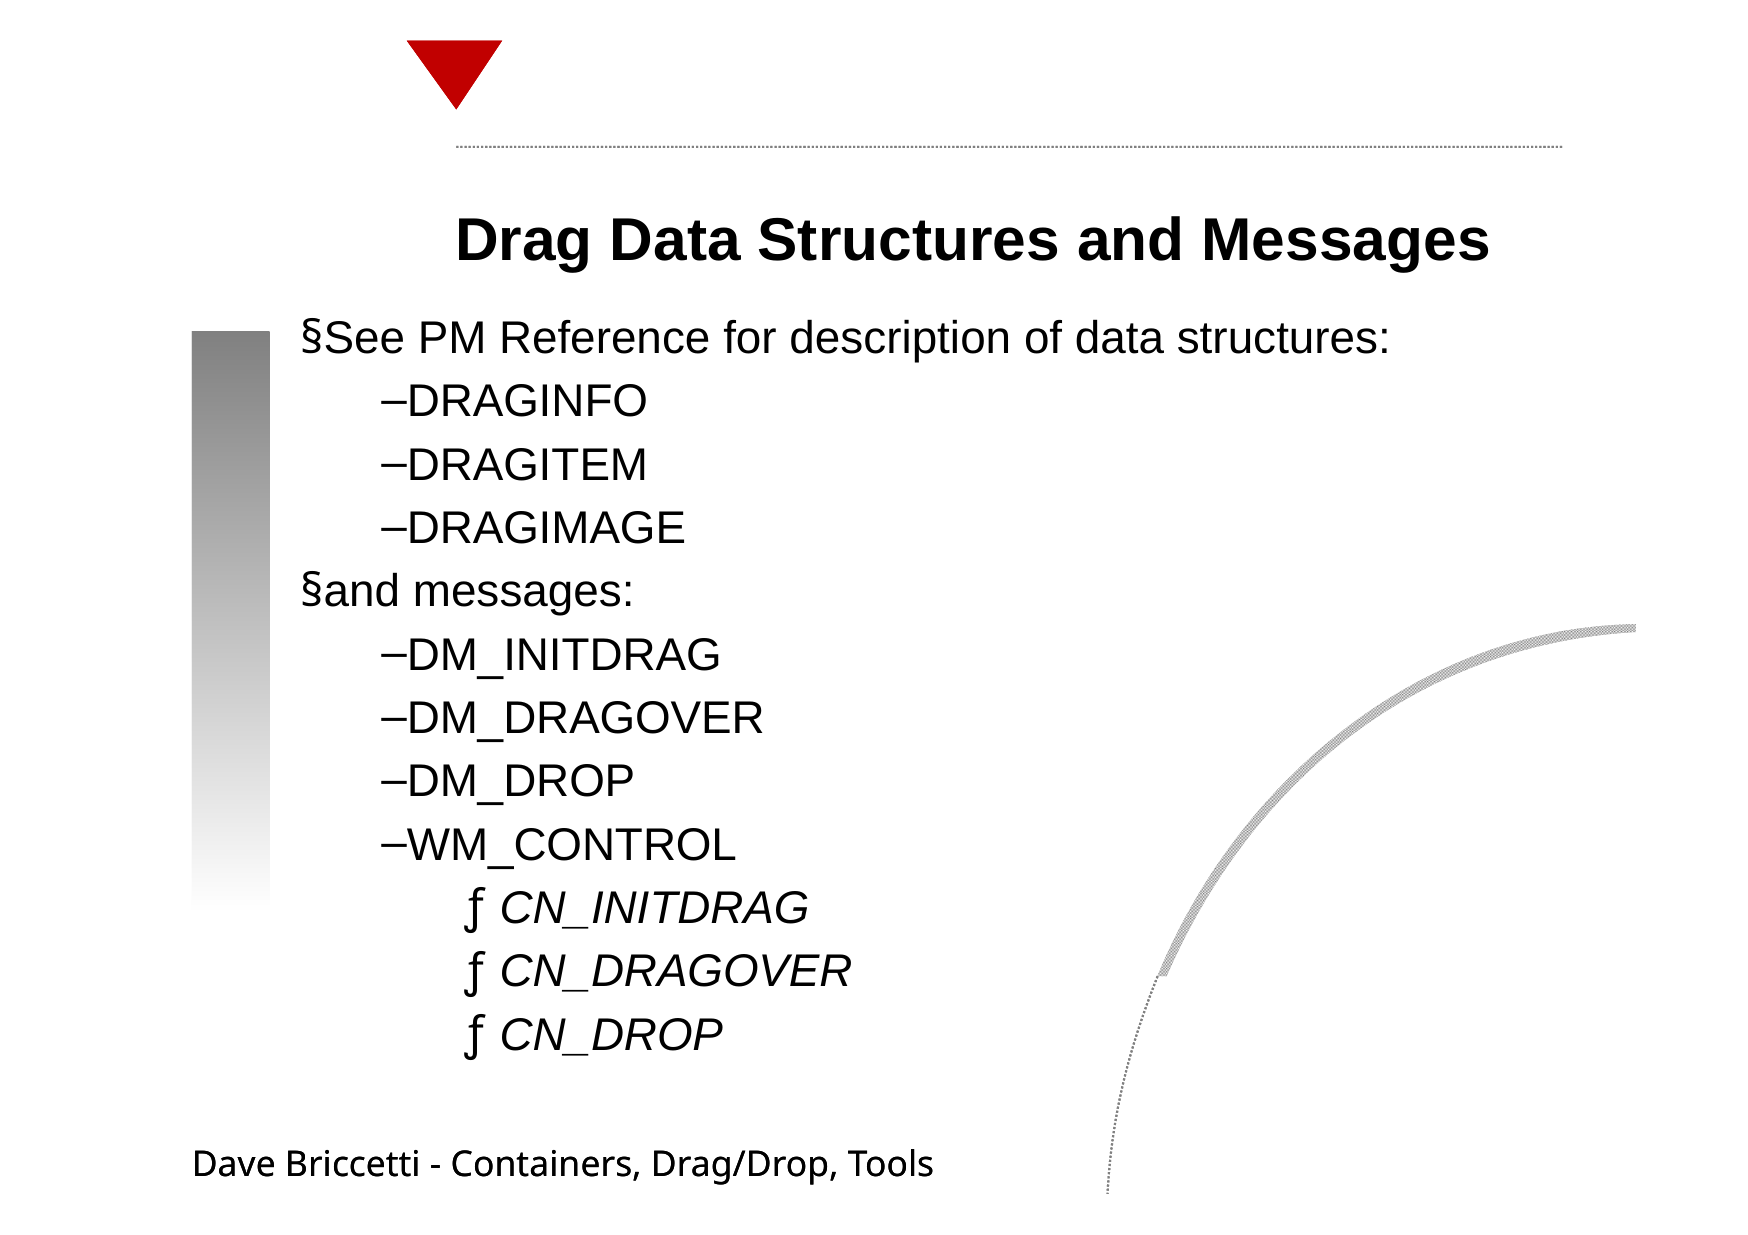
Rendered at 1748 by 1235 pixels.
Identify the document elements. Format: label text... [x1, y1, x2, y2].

text_box See PM Reference for description of data structures: DRAGINFO DRAGITEM DRAGIMAGE and messages: DM_INITDRAG DM_DRAGOVER DM_DROP WM_CONTROL CN_INITDRAG CN_DRAGOVER CN_DROP [300, 307, 1561, 1123]
text_box [406, 40, 503, 110]
text_box [1561, 624, 1636, 642]
text_box Dave Briccetti - Containers, Drag/Drop, Tools [191, 1141, 1505, 1210]
text_box Drag Data Structures and Messages [455, 196, 1568, 277]
text_box [192, 332, 269, 911]
